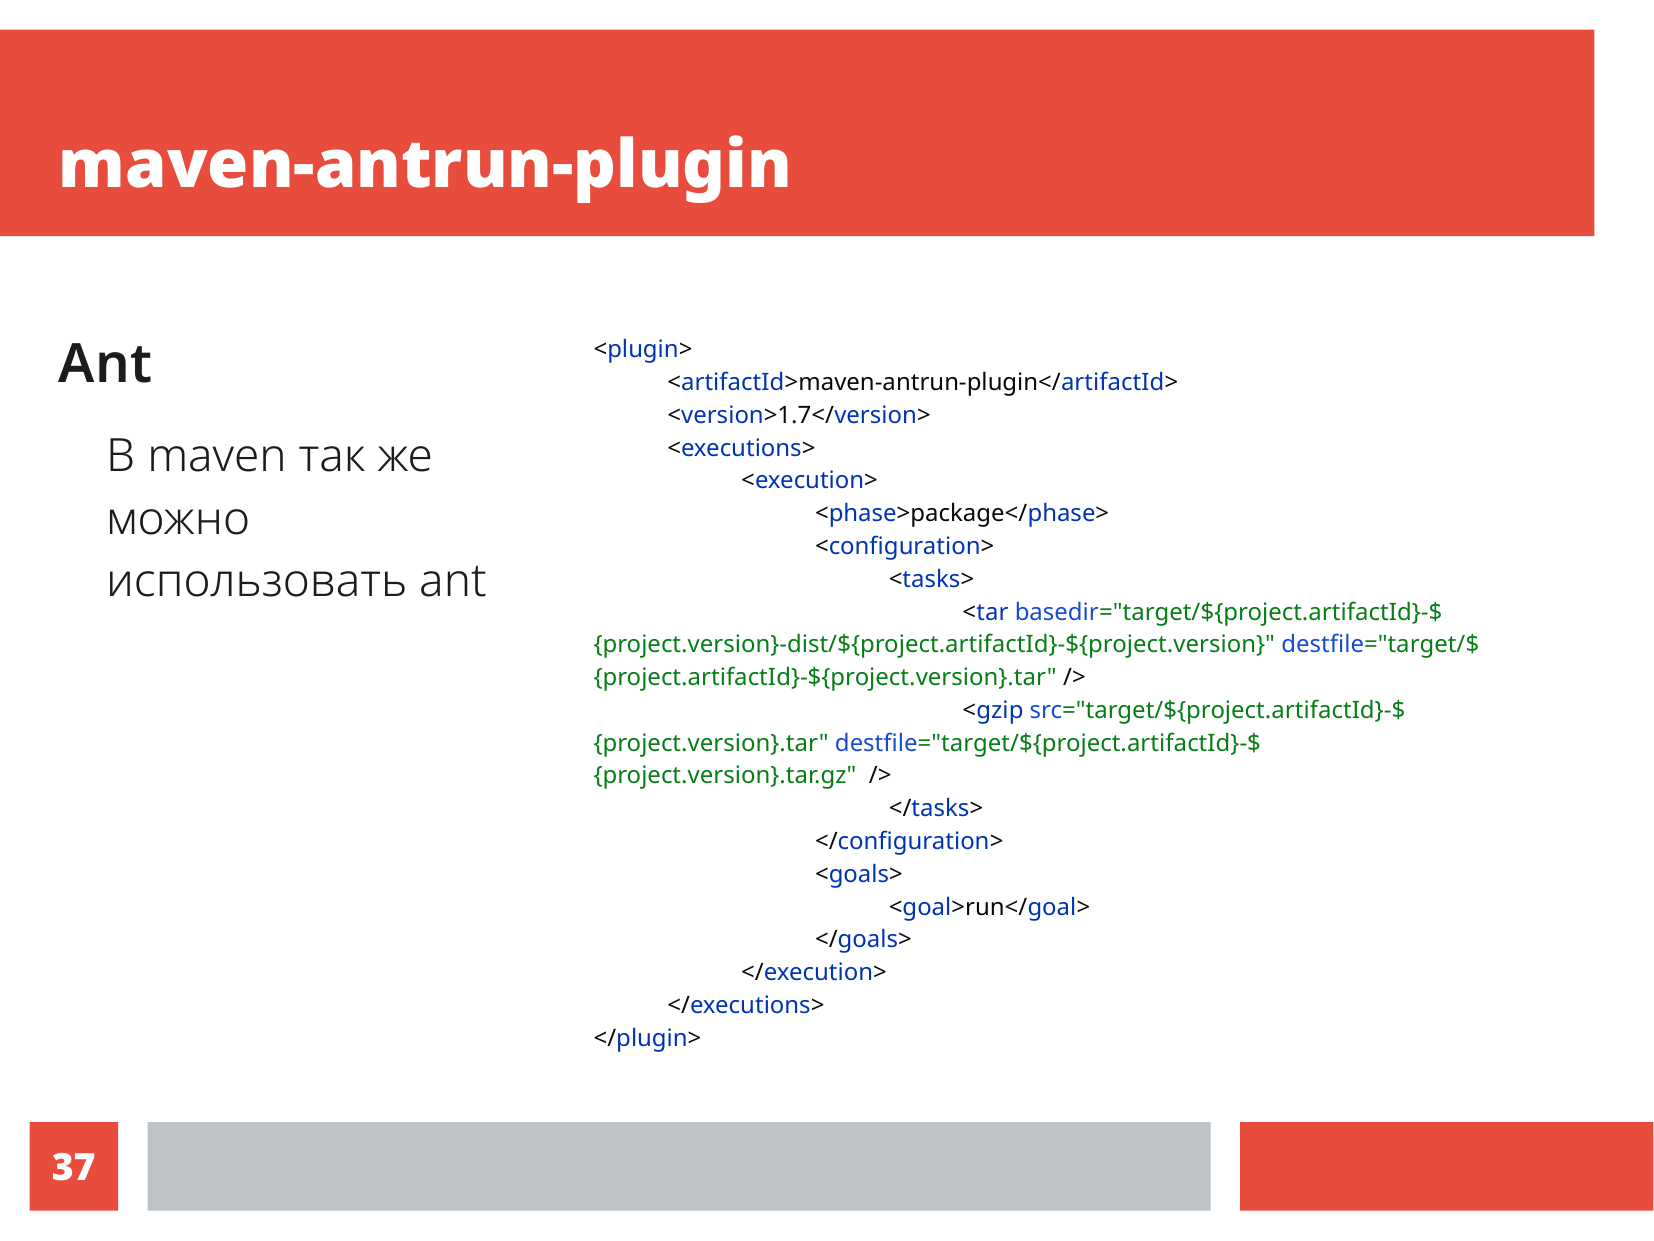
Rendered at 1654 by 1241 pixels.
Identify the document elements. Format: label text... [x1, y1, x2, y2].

list Ant В maven так же можно использовать ant [59, 324, 544, 1093]
text_box <plugin> <artifactId>maven-antrun-plugin</artifactId> <version>1.7</version> <executions> <execution> <phase>package</phase> <configuration> <tasks> <tar basedir="target/${project.artifactId}-${project.version}-dist/${project.artifactId}-${project.version}" destfile="target/${project.artifactId}-${project.version}.tar" /> <gzip src="target/${project.artifactId}-${project.version}.tar" destfile="target/${project.artifactId}-${project.version}.tar.gz" /> </tasks> </configuration> <goals> <goal>run</goal> </goals> </execution> </executions> </plugin> [578, 324, 1565, 962]
title maven-antrun-plugin [59, 59, 1595, 207]
